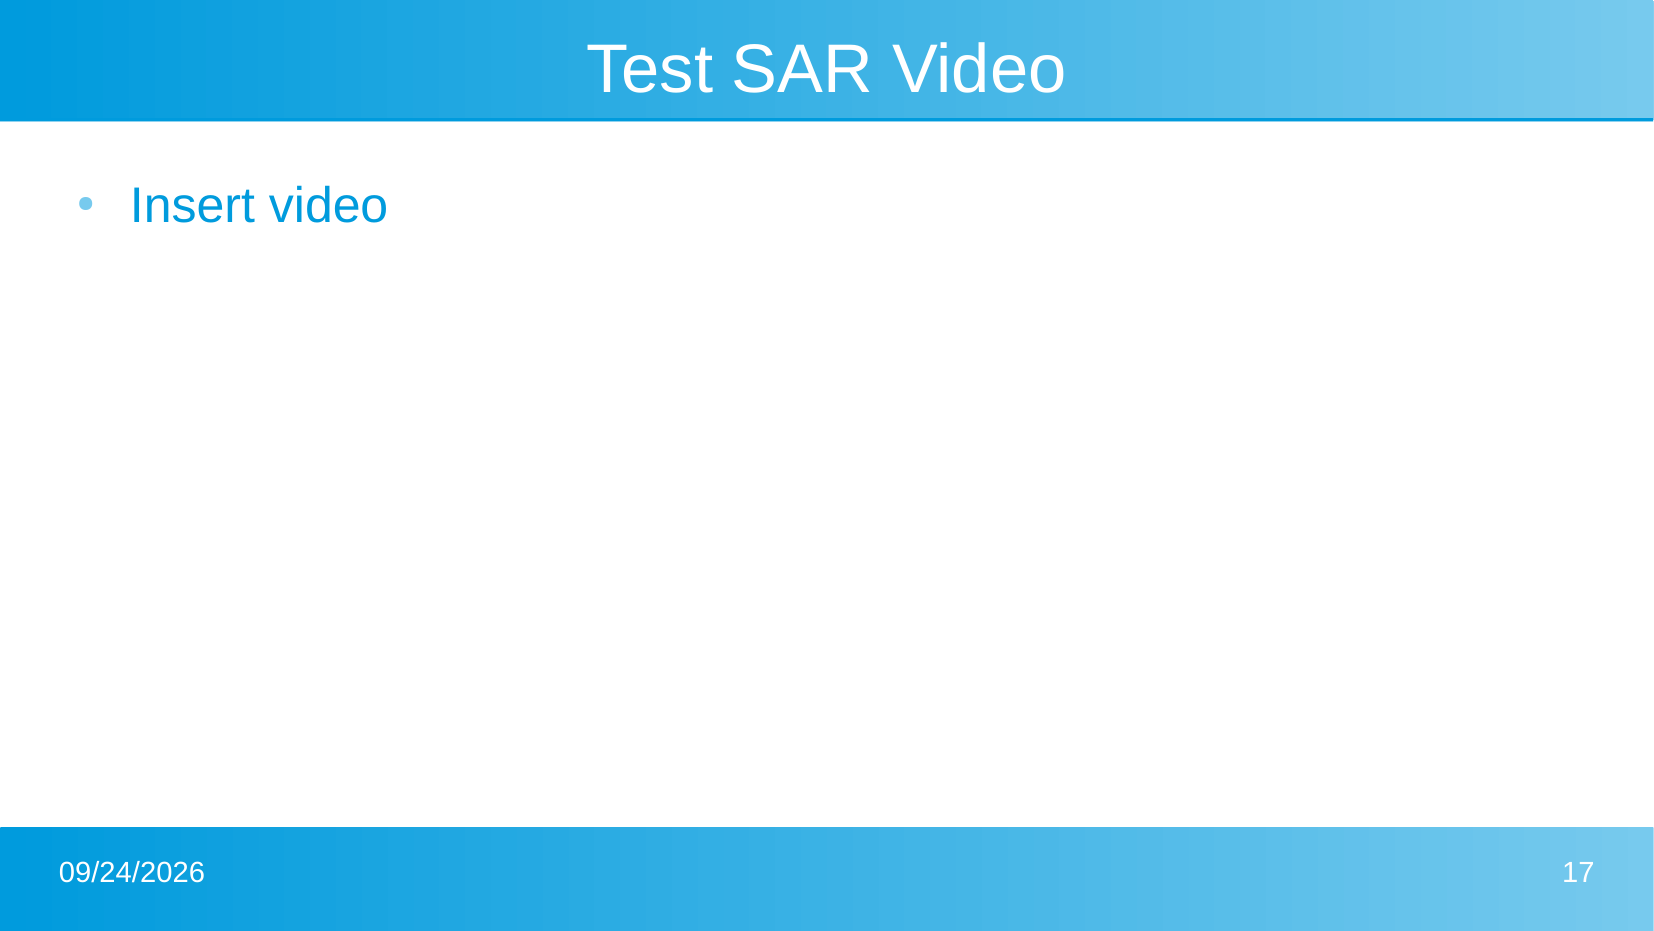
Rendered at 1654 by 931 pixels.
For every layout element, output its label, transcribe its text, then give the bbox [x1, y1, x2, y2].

list Insert video [59, 177, 1595, 768]
title Test SAR Video [59, 29, 1595, 108]
